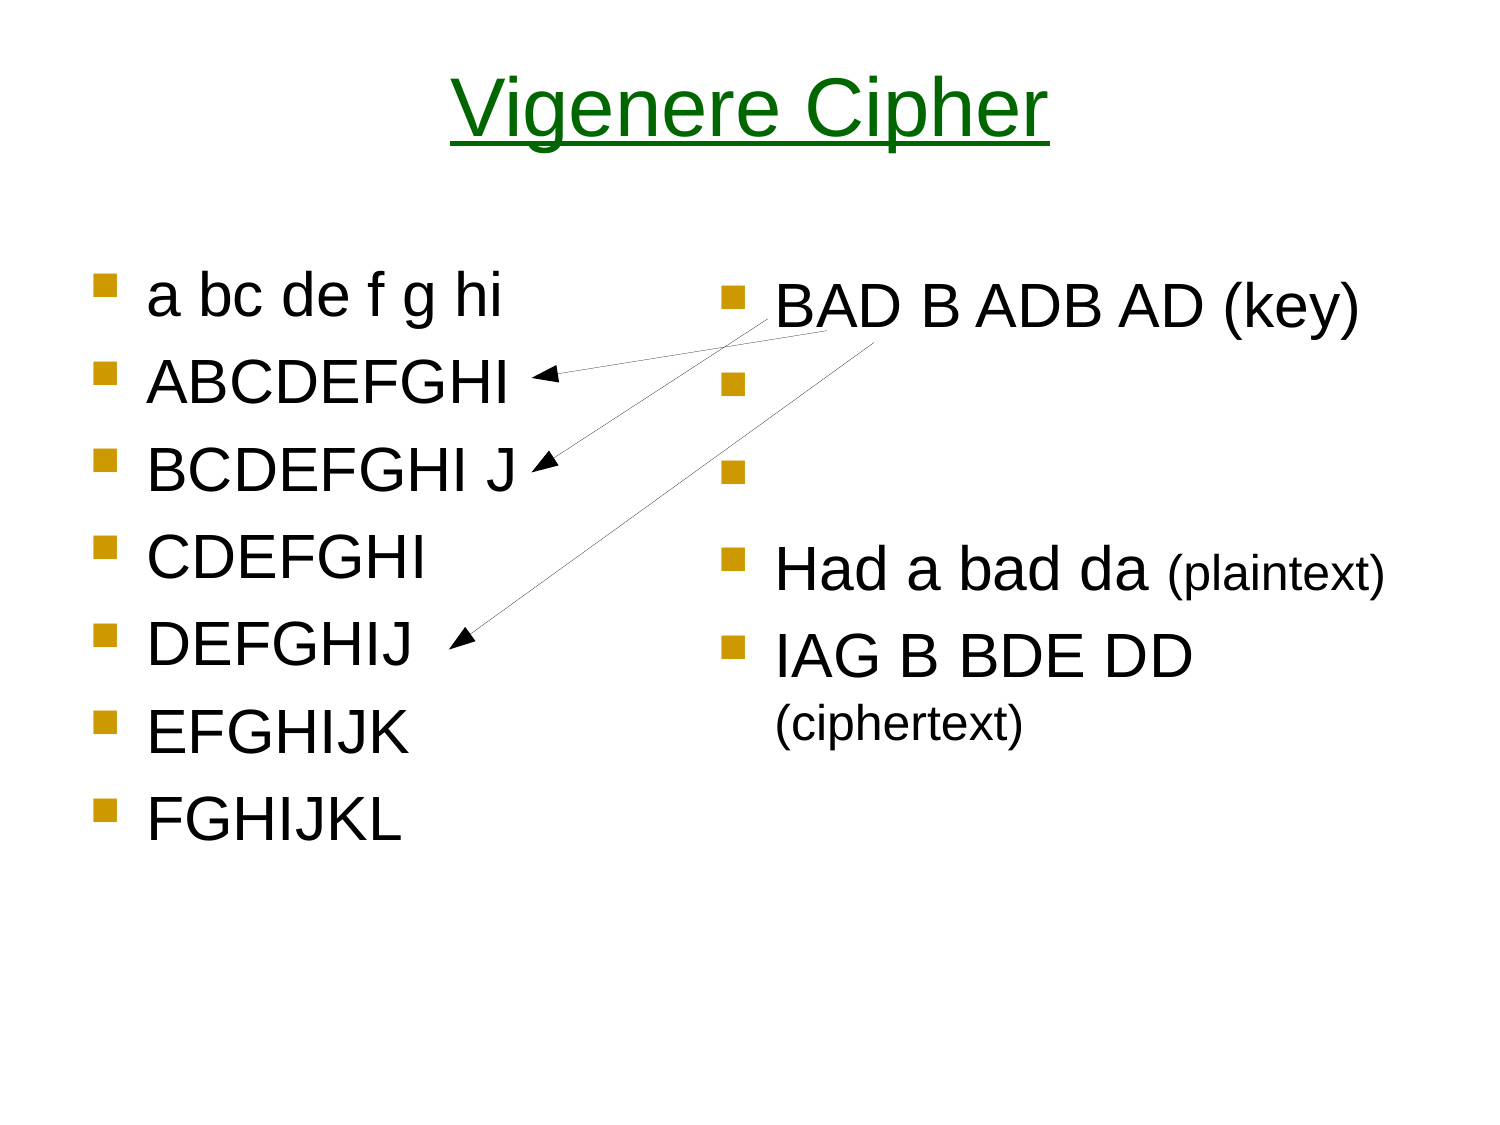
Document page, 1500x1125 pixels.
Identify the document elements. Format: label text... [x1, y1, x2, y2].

text_box BAD B ADB AD (key) Had a bad da (plaintext) IAG B BDE DD (ciphertext) [703, 257, 1418, 1018]
title Vigenere Cipher [75, 45, 1425, 233]
list a bc de f g hi ABCDEFGHI BCDEFGHI J CDEFGHI DEFGHIJ EFGHIJK FGHIJKL [75, 246, 610, 1006]
